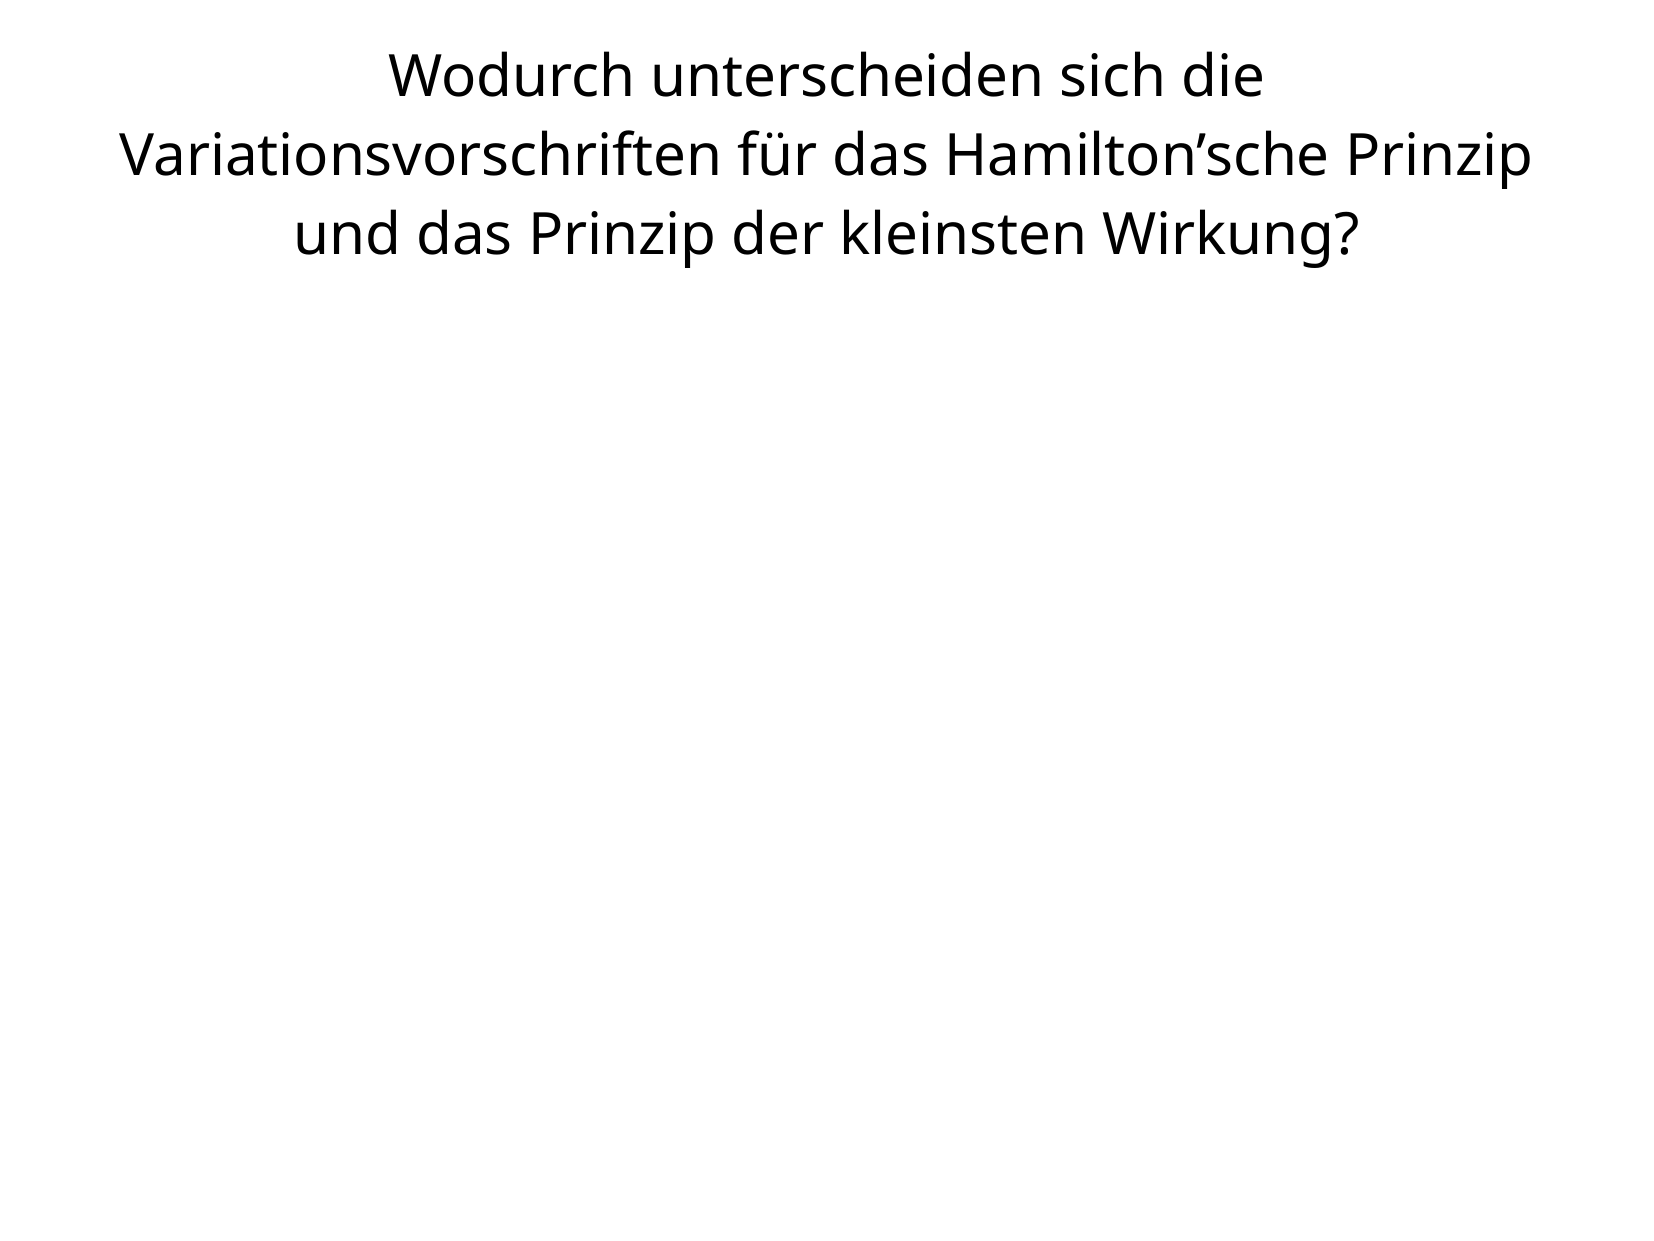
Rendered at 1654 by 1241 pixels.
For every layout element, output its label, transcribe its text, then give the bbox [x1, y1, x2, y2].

title Wodurch unterscheiden sich die Variationsvorschriften für das Hamilton’sche Prinzip und das Prinzip der kleinsten Wirkung? [82, 13, 1571, 293]
